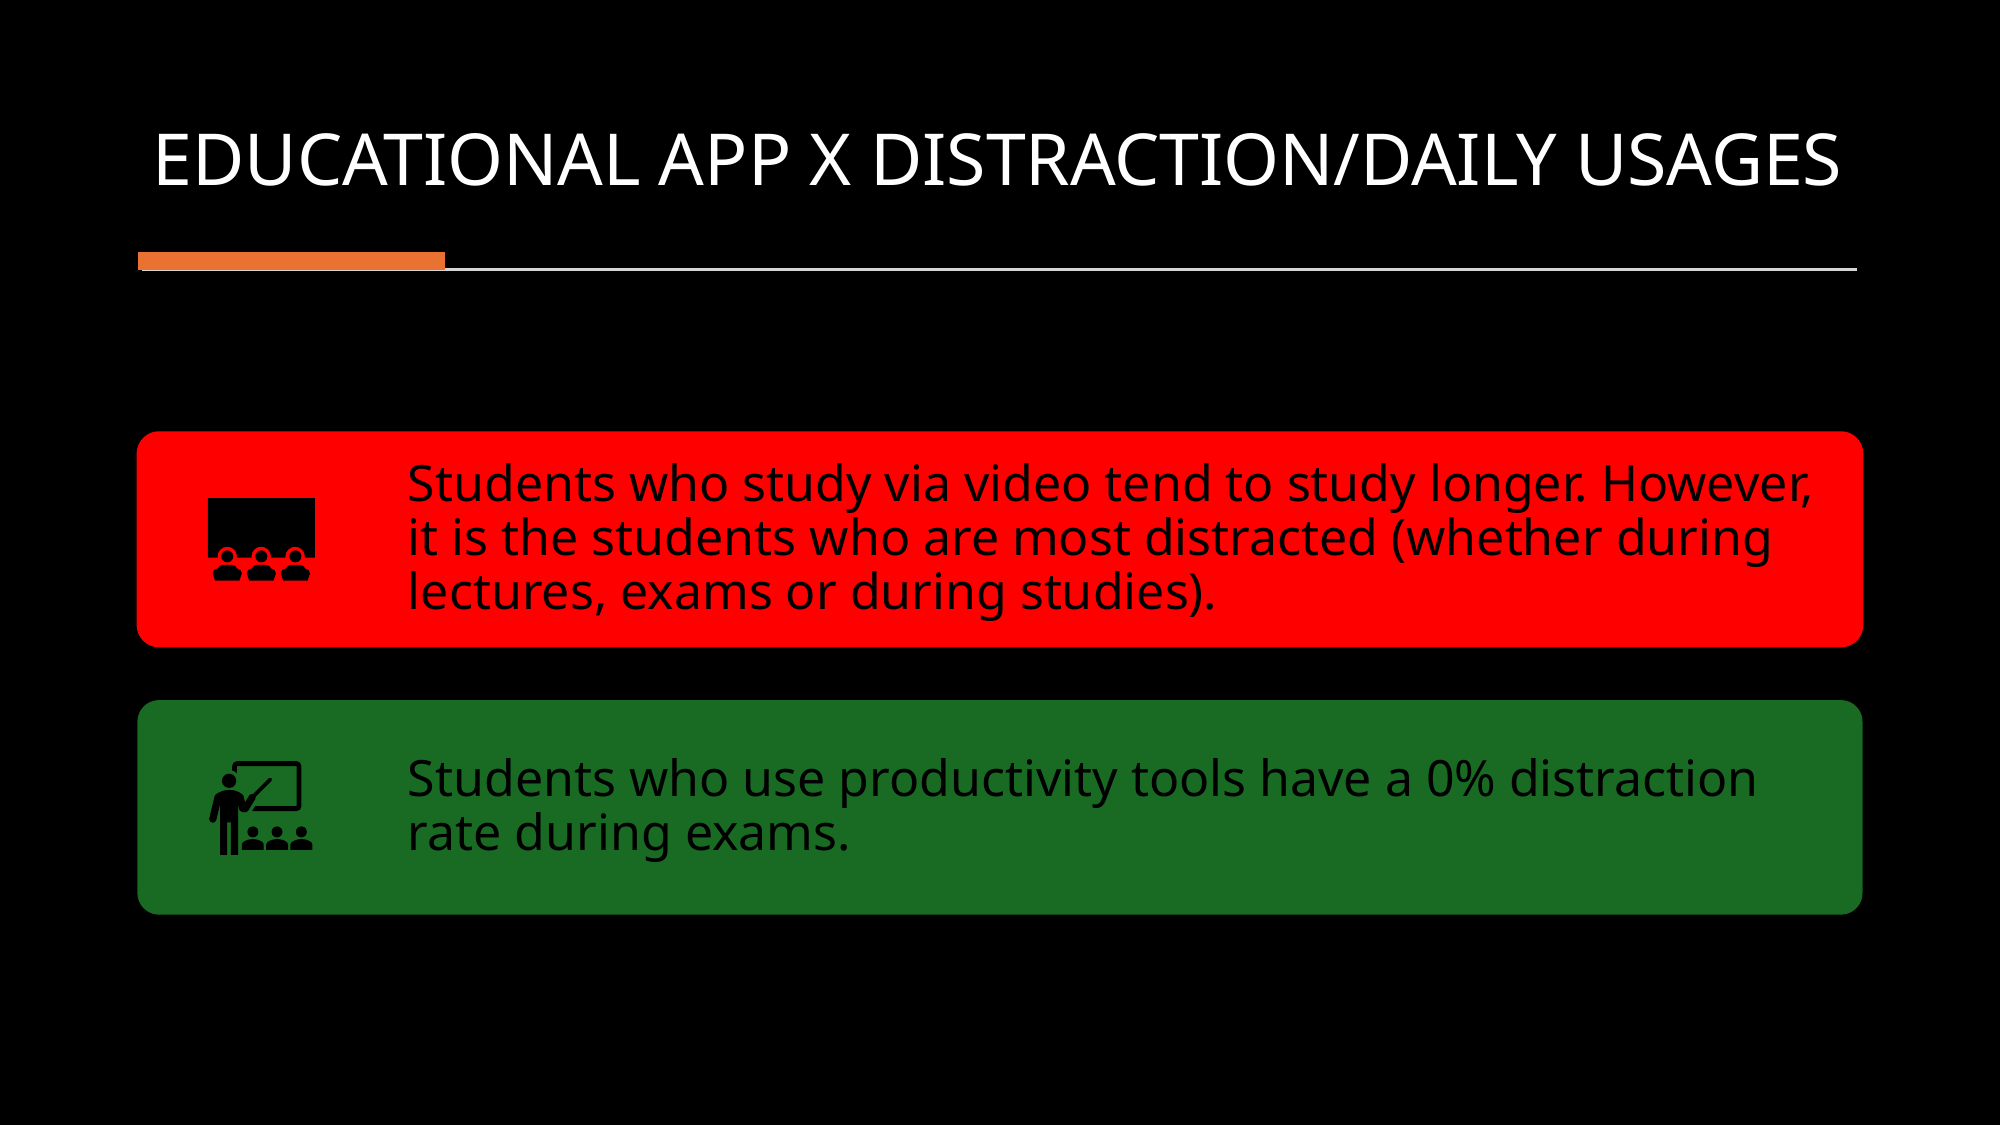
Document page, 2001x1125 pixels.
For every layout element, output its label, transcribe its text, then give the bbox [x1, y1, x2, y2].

title EDUCATIONAL APP X DISTRACTION/DAILY USAGES [138, 41, 1862, 209]
text_box Students who use productivity tools have a 0% distraction rate during exams. [385, 700, 1863, 915]
text_box [0, 0, 2000, 1125]
text_box Students who study via video tend to study longer. However, it is the students who are most distracted (whether during lectures, exams or during studies). [385, 432, 1863, 647]
